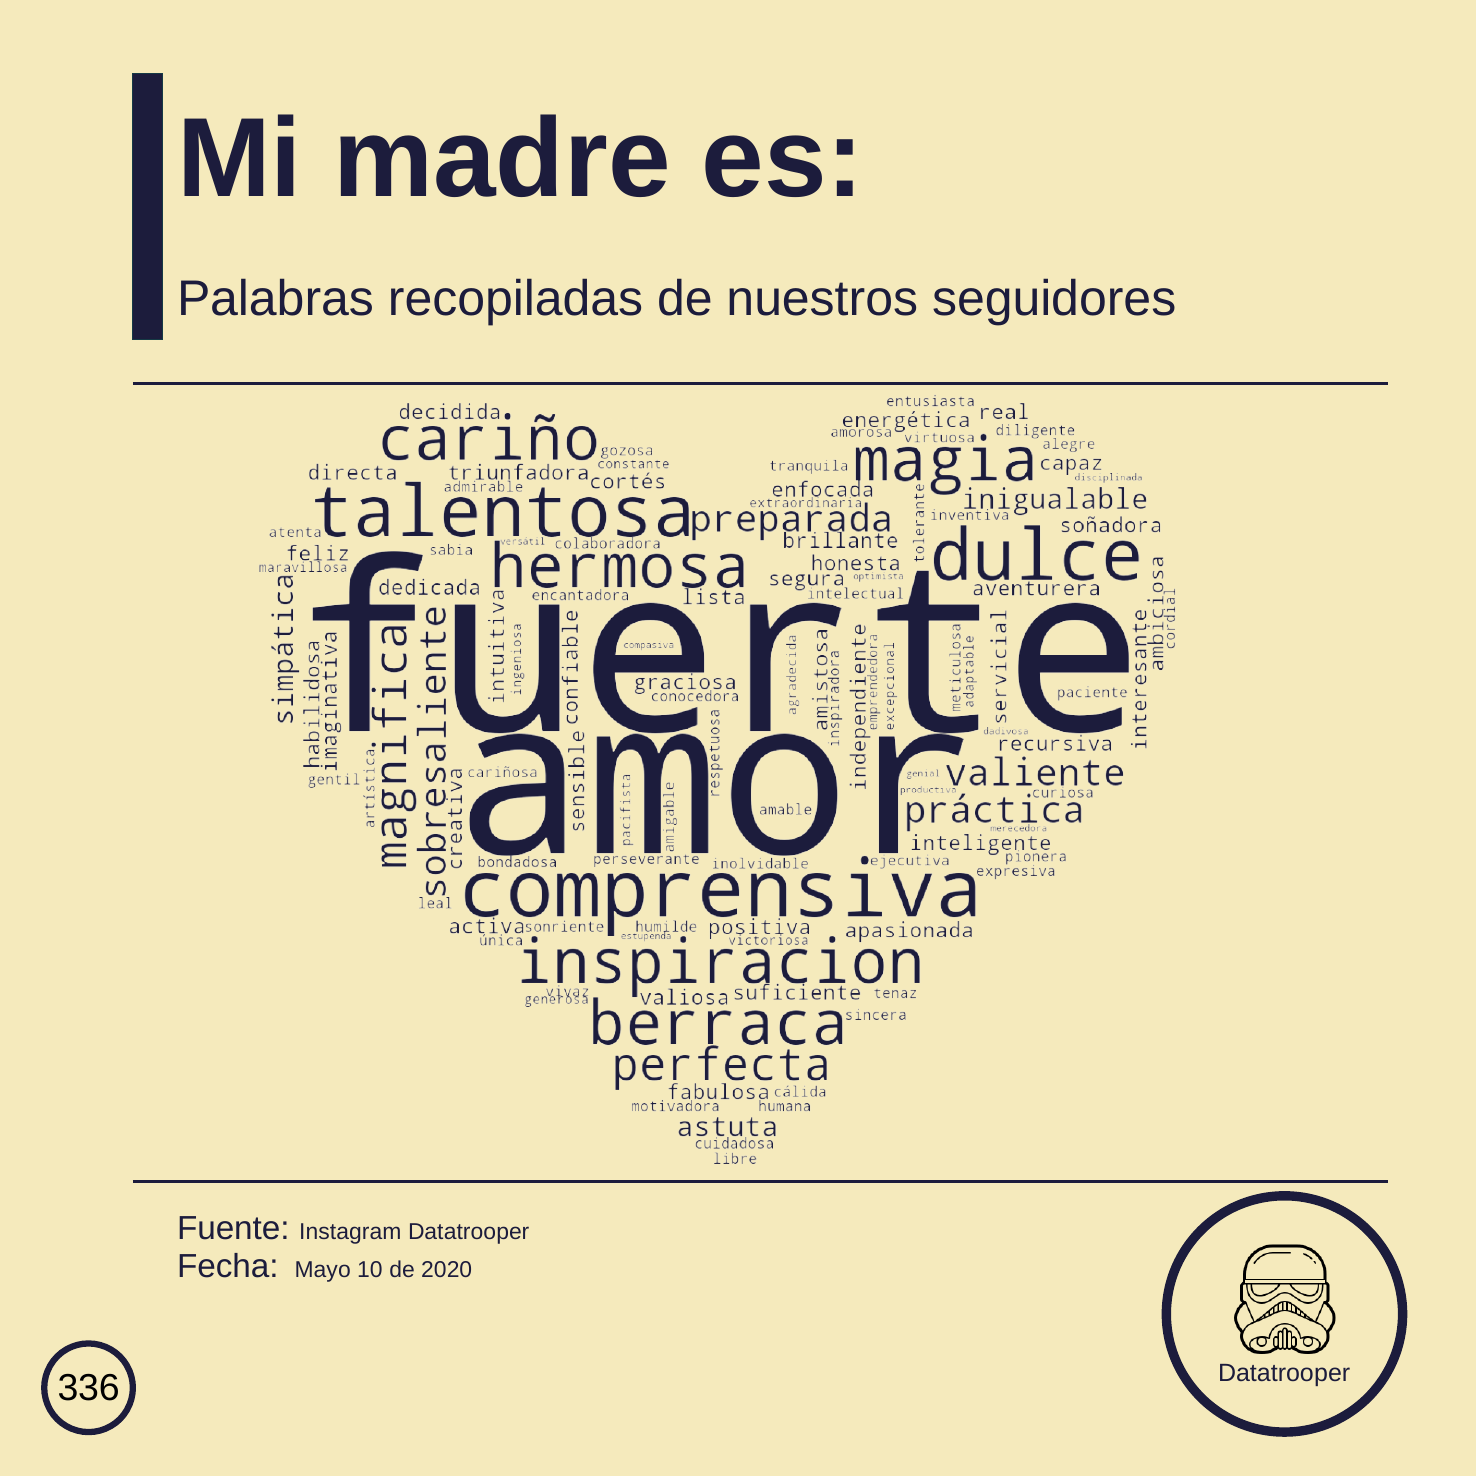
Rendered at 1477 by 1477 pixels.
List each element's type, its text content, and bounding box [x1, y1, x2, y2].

text_box [1166, 1195, 1403, 1433]
title Mi madre es: [177, 63, 1329, 250]
text_box [132, 73, 163, 340]
text_box Datatrooper [1210, 1358, 1359, 1388]
picture [193, 354, 1241, 1212]
picture [1210, 1225, 1359, 1358]
title Fuente: Instagram Datatrooper Fecha: Mayo 10 de 2020 [177, 1183, 1182, 1321]
title Palabras recopiladas de nuestros seguidores [177, 250, 1329, 345]
text_box 336 [44, 1343, 133, 1433]
